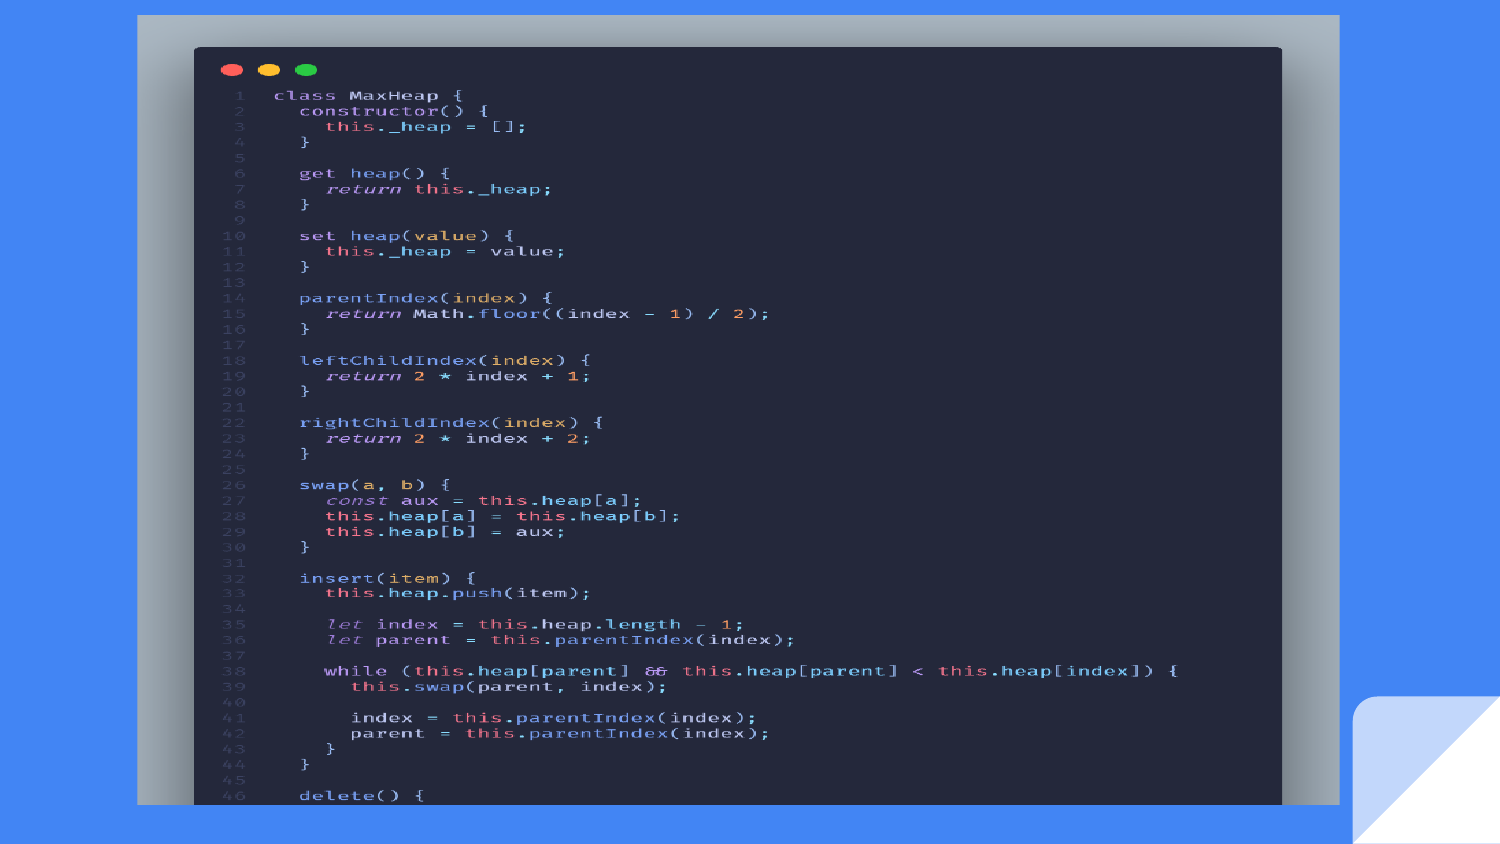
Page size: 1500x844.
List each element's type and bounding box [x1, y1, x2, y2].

picture [137, 15, 1340, 805]
